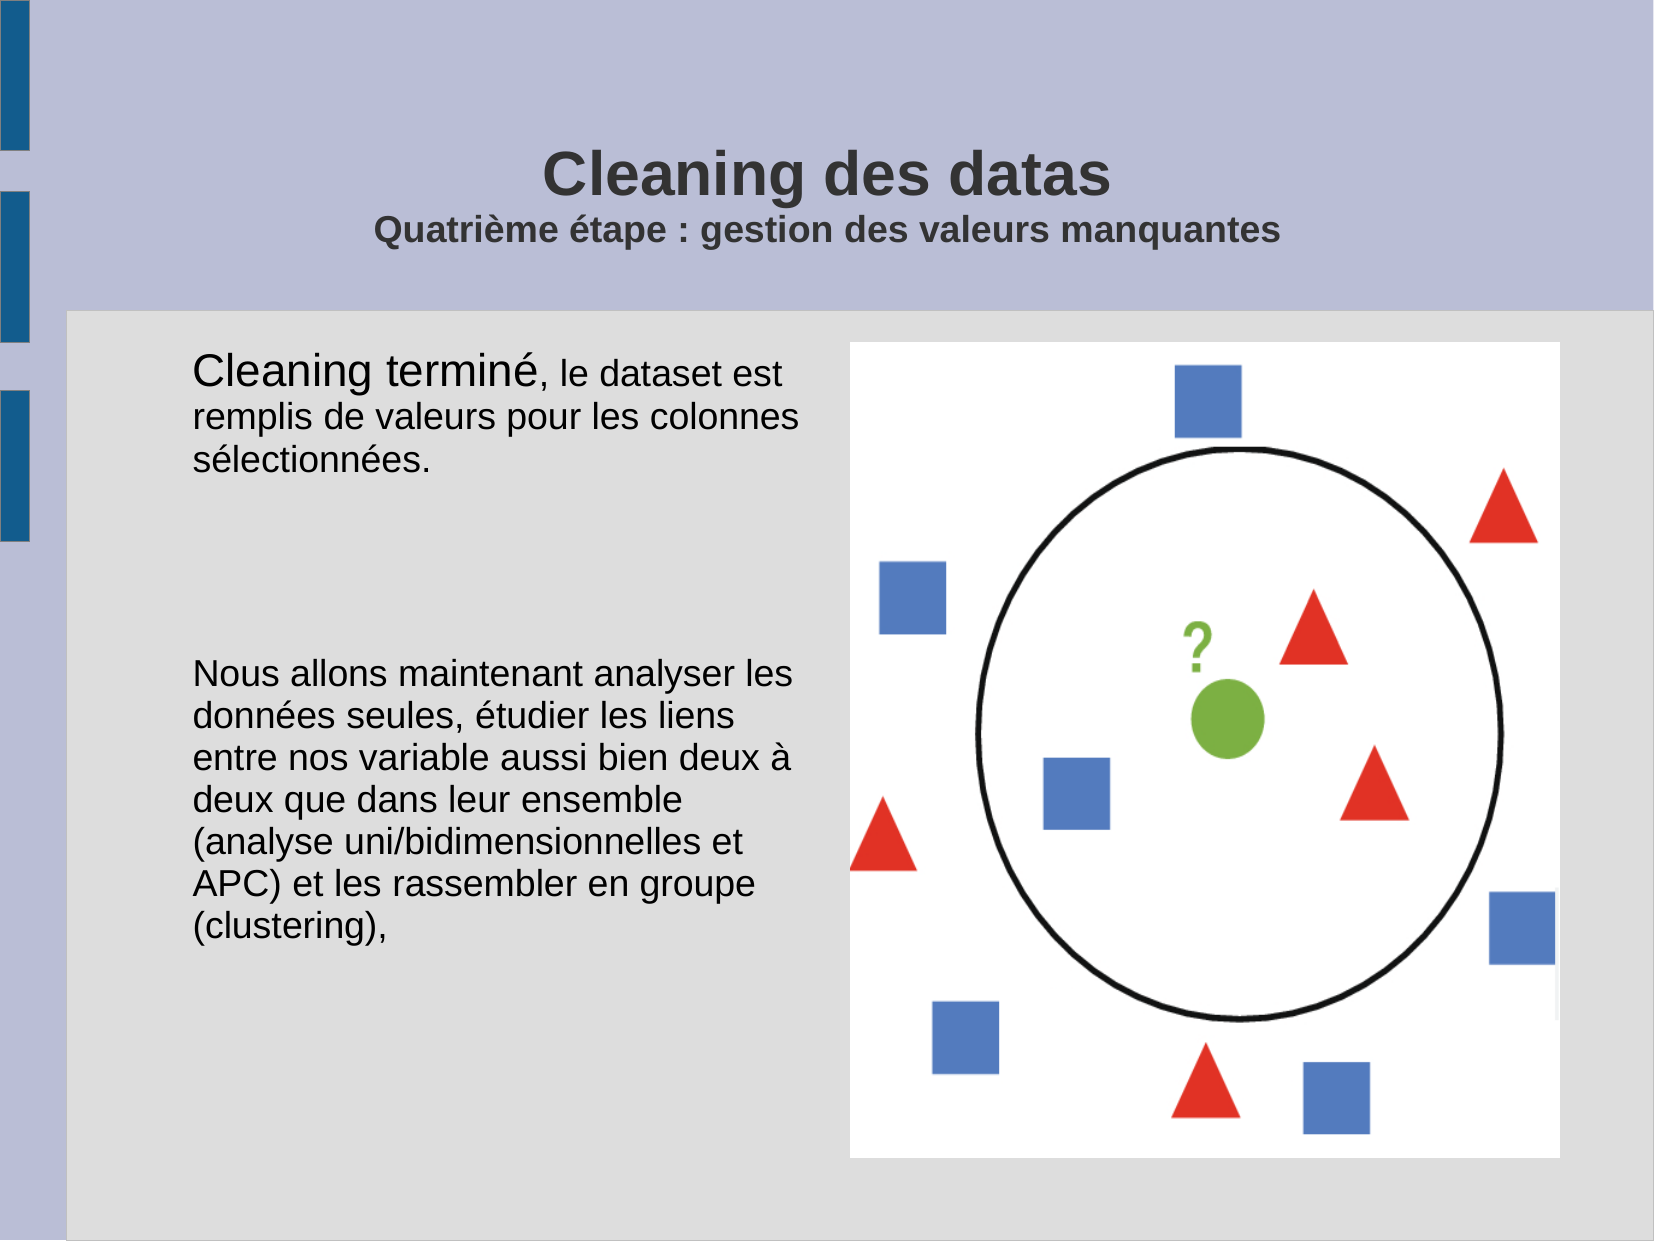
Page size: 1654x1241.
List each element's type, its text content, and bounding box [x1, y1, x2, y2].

picture [850, 342, 1560, 1158]
list Cleaning terminé, le dataset est remplis de valeurs pour les colonnes sélectionnées. Nous allons maintenant analyser les données seules, étudier les liens entre nos variable aussi bien deux à deux que dans leur ensemble (analyse uni/bidimensionnelles et APC) et les rassembler en groupe (clustering), [121, 344, 811, 1127]
title Cleaning des datas Quatrième étape : gestion des valeurs manquantes [121, 91, 1534, 299]
